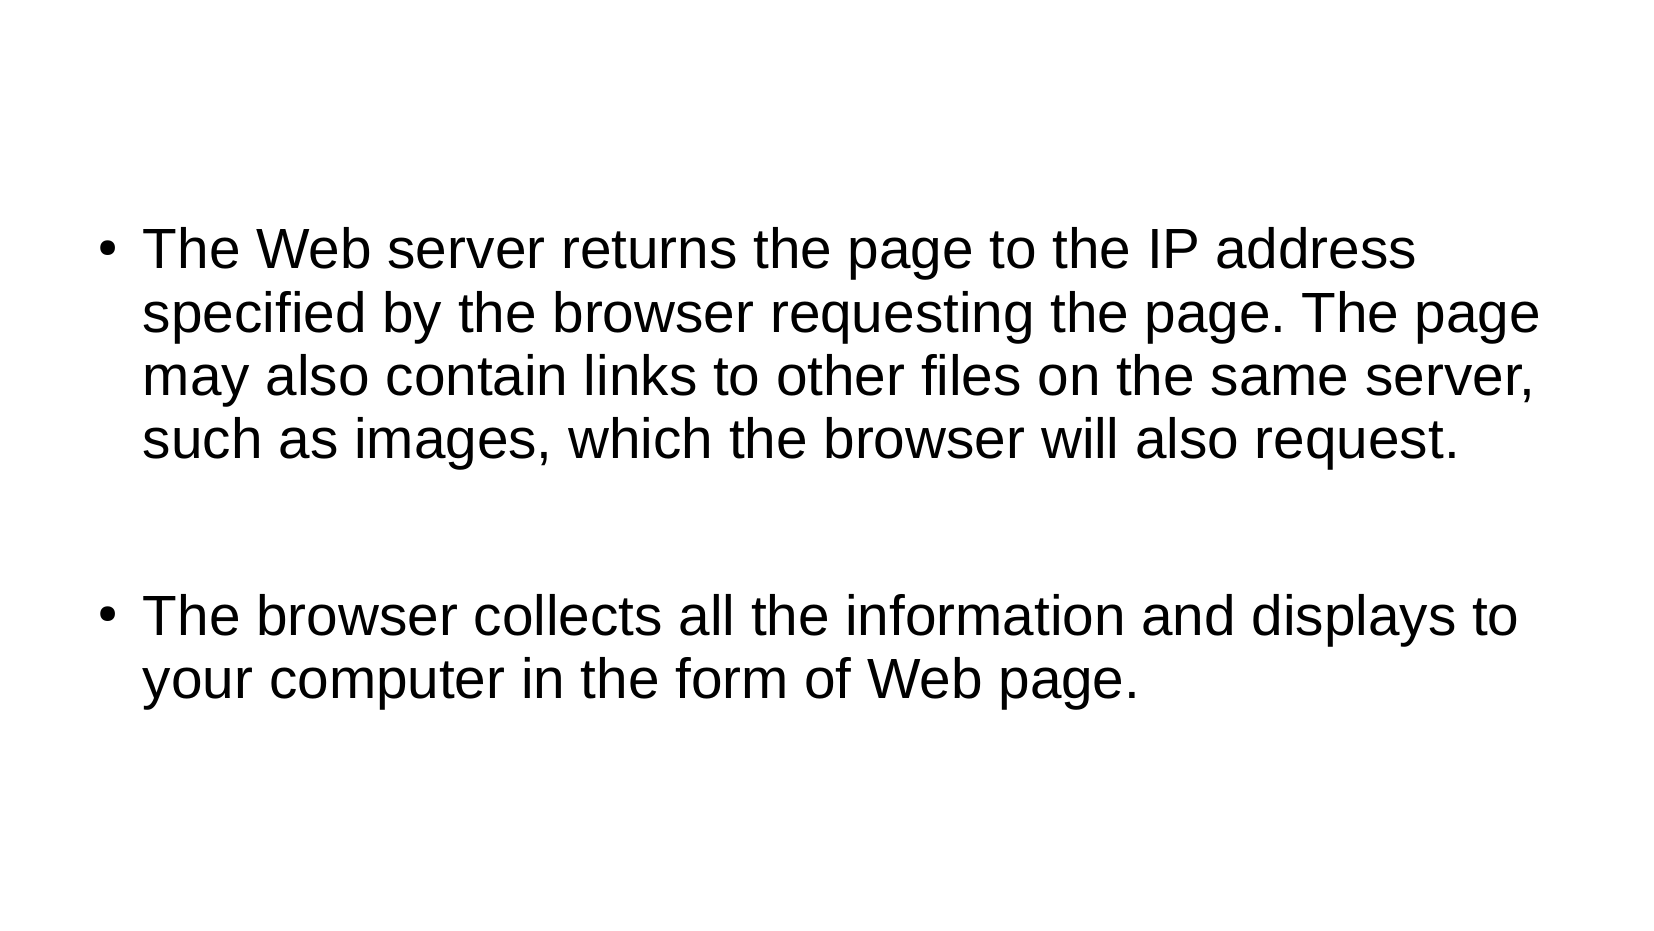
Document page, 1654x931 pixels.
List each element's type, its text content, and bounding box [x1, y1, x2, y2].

list The Web server returns the page to the IP address specified by the browser requesting the page. The page may also contain links to other files on the same server, such as images, which the browser will also request. The browser collects all the information and displays to your computer in the form of Web page. [82, 217, 1571, 758]
